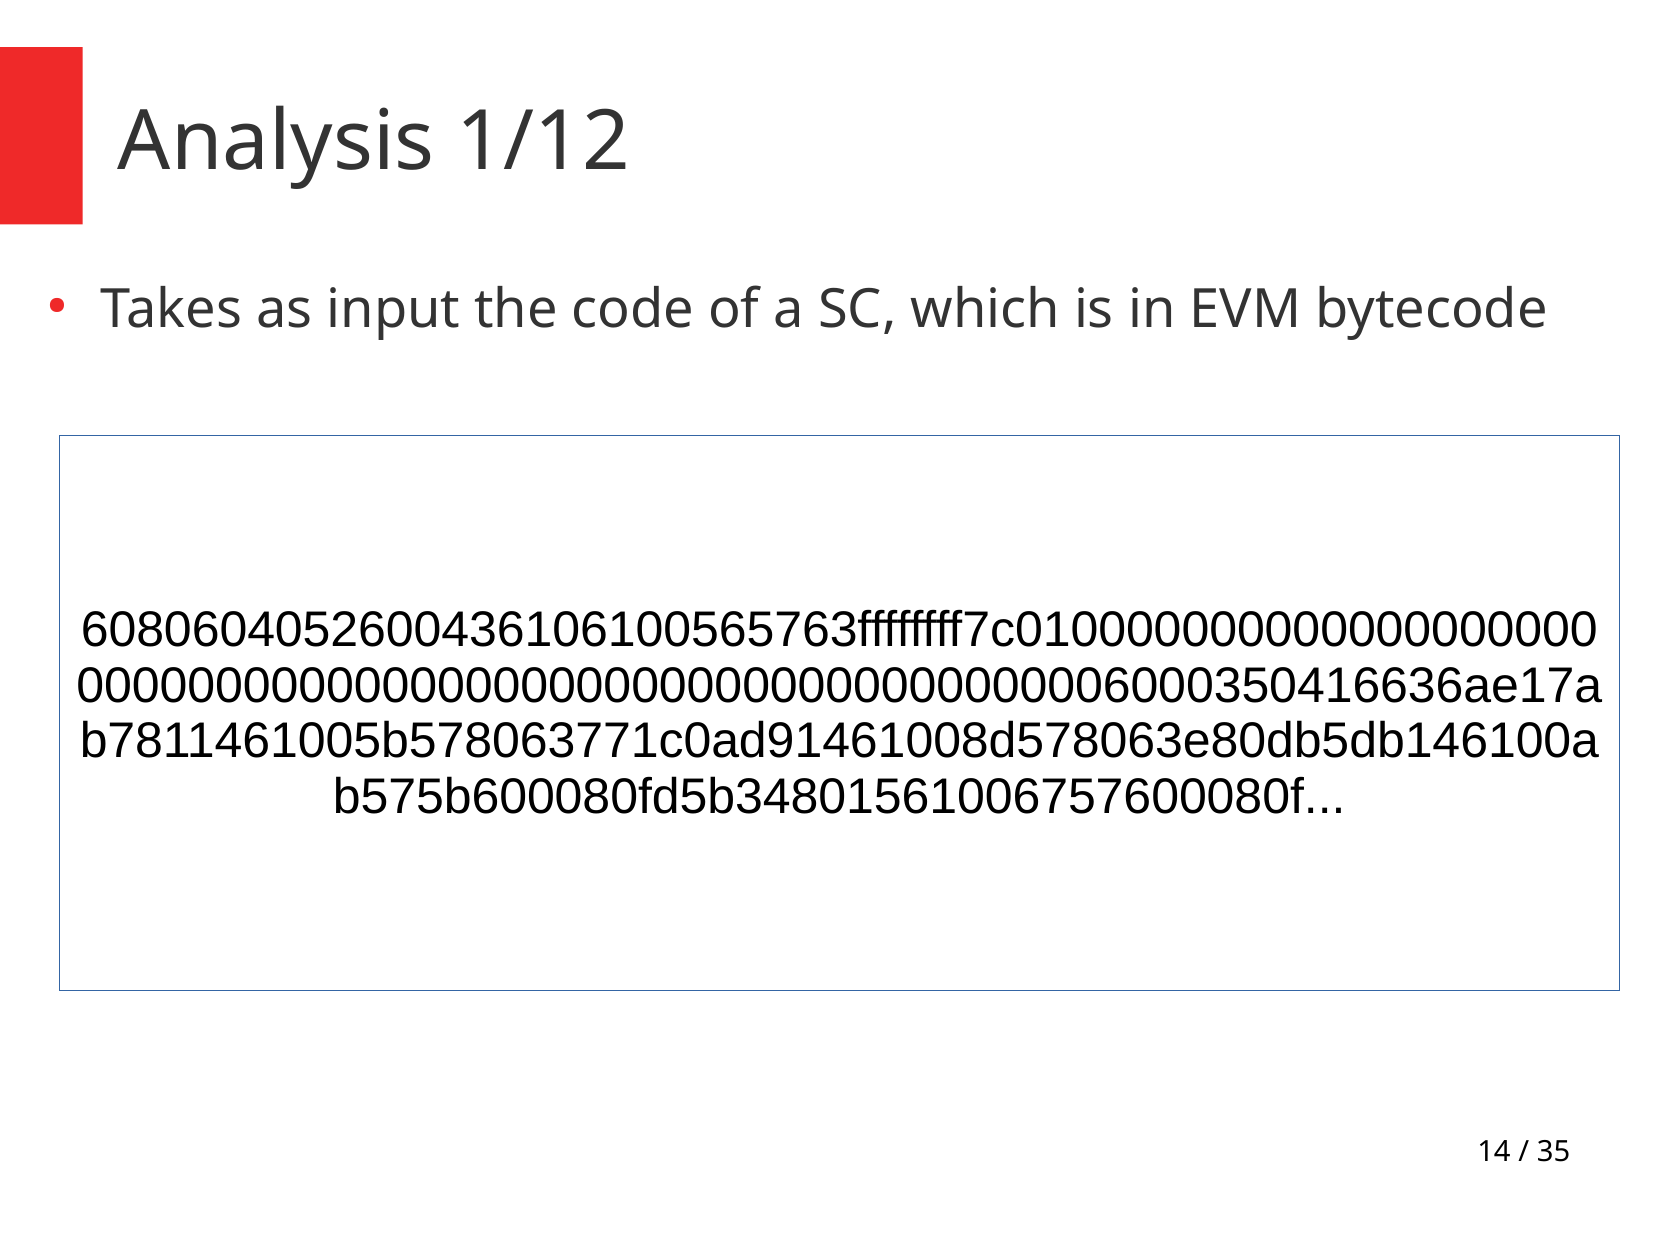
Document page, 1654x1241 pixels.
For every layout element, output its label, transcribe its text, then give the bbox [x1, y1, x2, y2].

list Takes as input the code of a SC, which is in EVM bytecode [29, 270, 1620, 436]
title Analysis 1/12 [117, 33, 1571, 241]
text_box 6080604052600436106100565763ffffffff7c01000000000000000000000000000000000000000000000000000000006000350416636ae17ab7811461005b578063771c0ad91461008d578063e80db5db146100ab575b600080fd5b34801561006757600080f... [59, 435, 1620, 991]
